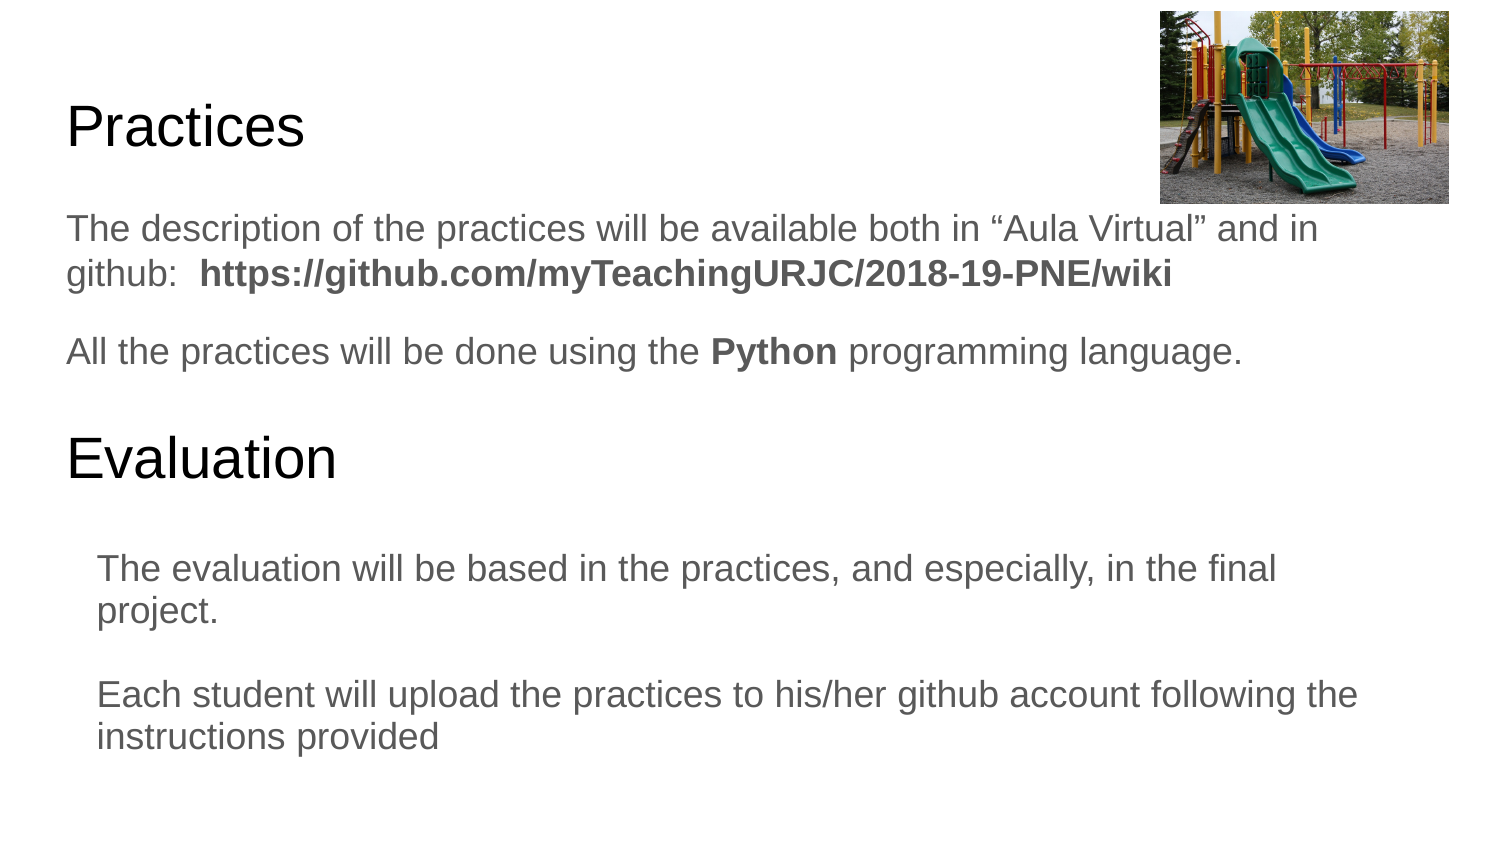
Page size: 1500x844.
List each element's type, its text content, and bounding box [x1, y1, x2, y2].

list The description of the practices will be available both in “Aula Virtual” and in github: https://github.com/myTeachingURJC/2018-19-PNE/wiki All the practices will be done using the Python programming language. [51, 189, 1449, 406]
text_box The evaluation will be based in the practices, and especially, in the final project. Each student will upload the practices to his/her github account following the instructions provided [81, 540, 1426, 723]
picture [1160, 11, 1449, 204]
title Practices [51, 72, 346, 167]
title Evaluation [51, 405, 406, 499]
